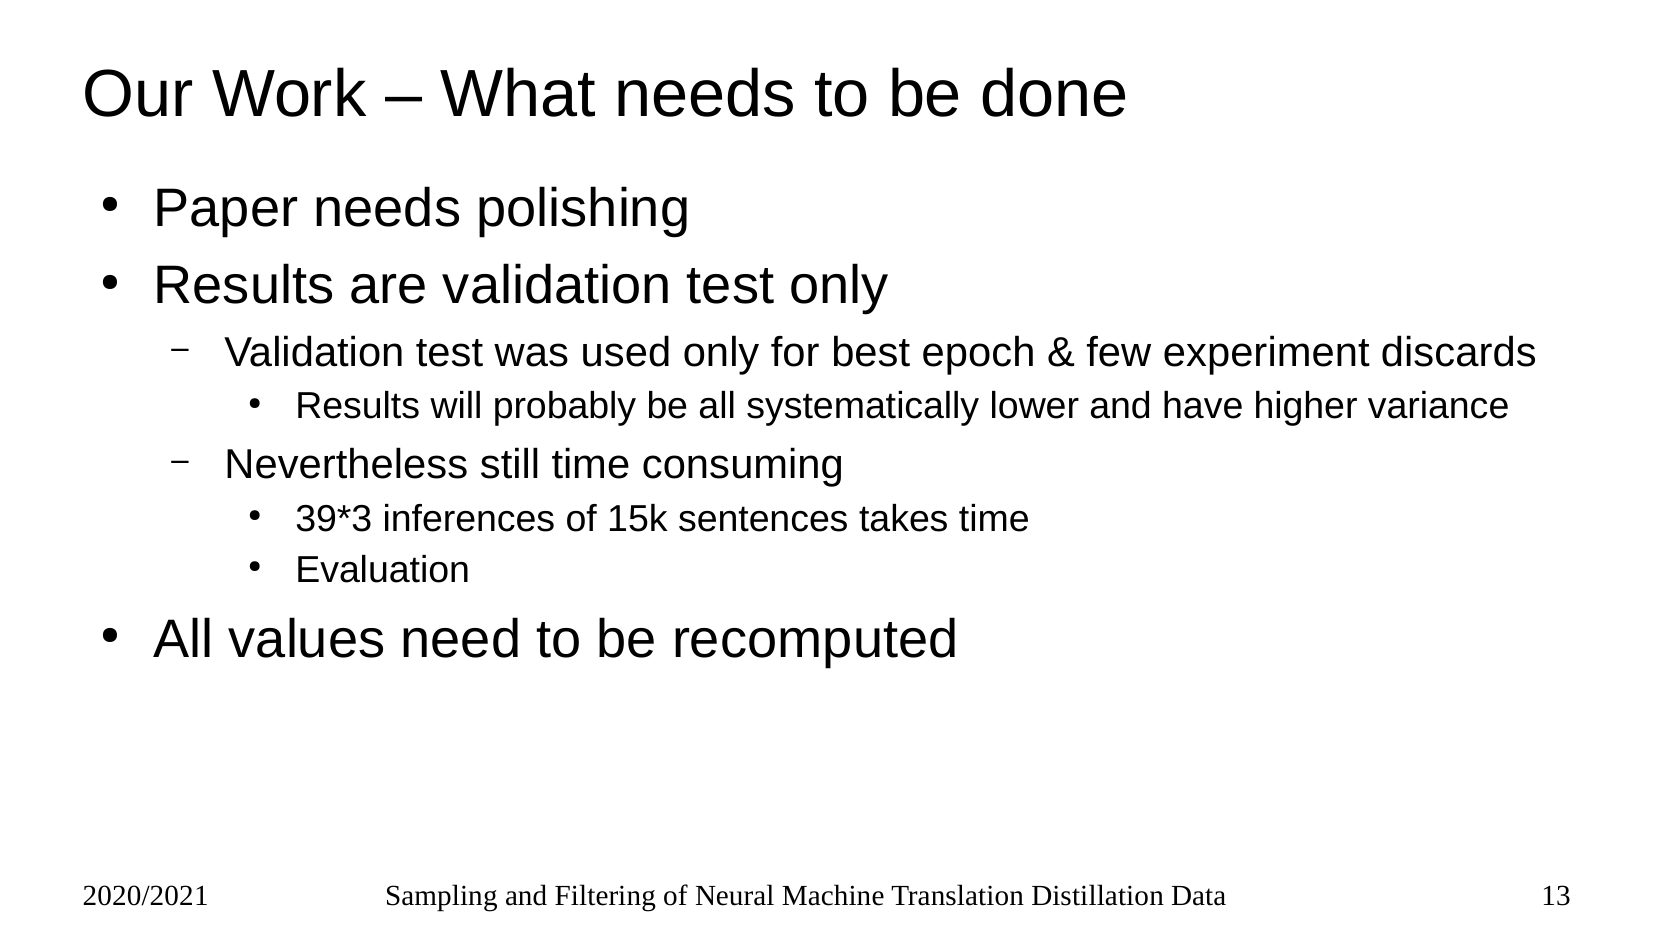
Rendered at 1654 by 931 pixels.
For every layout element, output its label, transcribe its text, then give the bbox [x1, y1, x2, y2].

list Paper needs polishing Results are validation test only Validation test was used only for best epoch & few experiment discards Results will probably be all systematically lower and have higher variance Nevertheless still time consuming 39*3 inferences of 15k sentences takes time Evaluation All values need to be recomputed [82, 187, 1571, 757]
title Our Work – What needs to be done [82, 37, 1571, 151]
